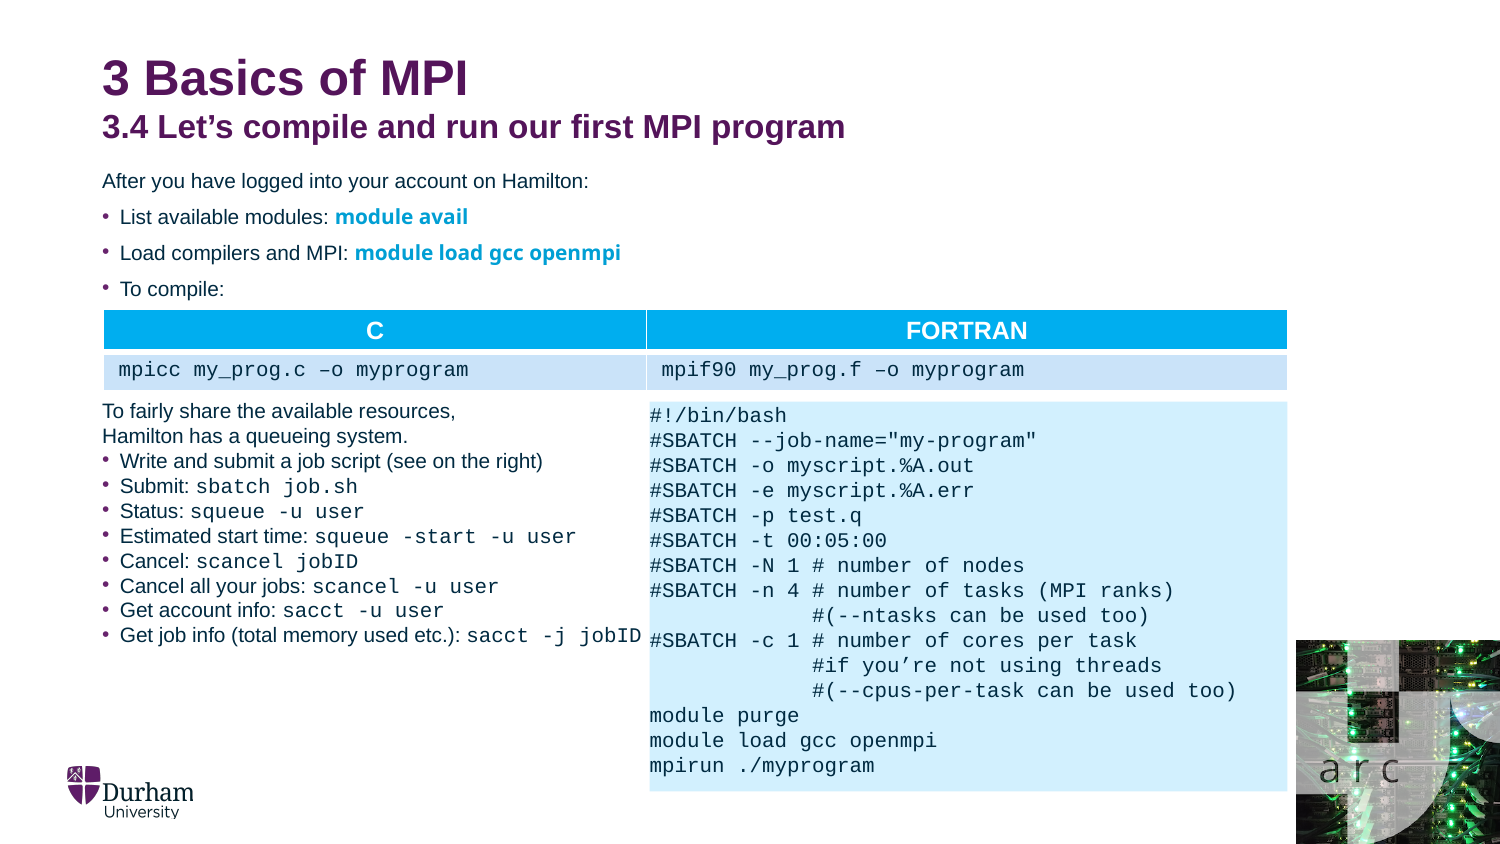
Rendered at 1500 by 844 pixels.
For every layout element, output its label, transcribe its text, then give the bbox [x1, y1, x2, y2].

table_header C [104, 310, 646, 349]
picture [1296, 640, 1500, 844]
table_header FORTRAN [647, 310, 1287, 349]
title 3 Basics of MPI 3.4 Let’s compile and run our first MPI program [101, 45, 1399, 154]
picture [67, 766, 193, 819]
list After you have logged into your account on Hamilton: List available modules: module avail Load compilers and MPI: module load gcc openmpi To compile: To fairly share the available resources, Hamilton has a queueing system. Write and submit a job script (see on the right) Submit: sbatch job.sh Status: squeue -u user Estimated start time: squeue -start -u user Cancel: scancel jobID Cancel all your jobs: scancel -u user Get account info: sacct -u user Get job info (total memory used etc.): sacct -j jobID [101, 167, 1300, 768]
table_cell mpif90 my_prog.f –o myprogram [647, 355, 1287, 390]
text_box #!/bin/bash #SBATCH --job-name="my-program" #SBATCH -o myscript.%A.out #SBATCH -e myscript.%A.err #SBATCH -p test.q #SBATCH -t 00:05:00 #SBATCH -N 1 # number of nodes #SBATCH -n 4 # number of tasks (MPI ranks) #(--ntasks can be used too) #SBATCH -c 1 # number of cores per task #if you’re not using threads #(--cpus-per-task can be used too) module purge module load gcc openmpi mpirun ./myprogram [649, 401, 1288, 792]
table_cell mpicc my_prog.c –o myprogram [104, 355, 646, 390]
